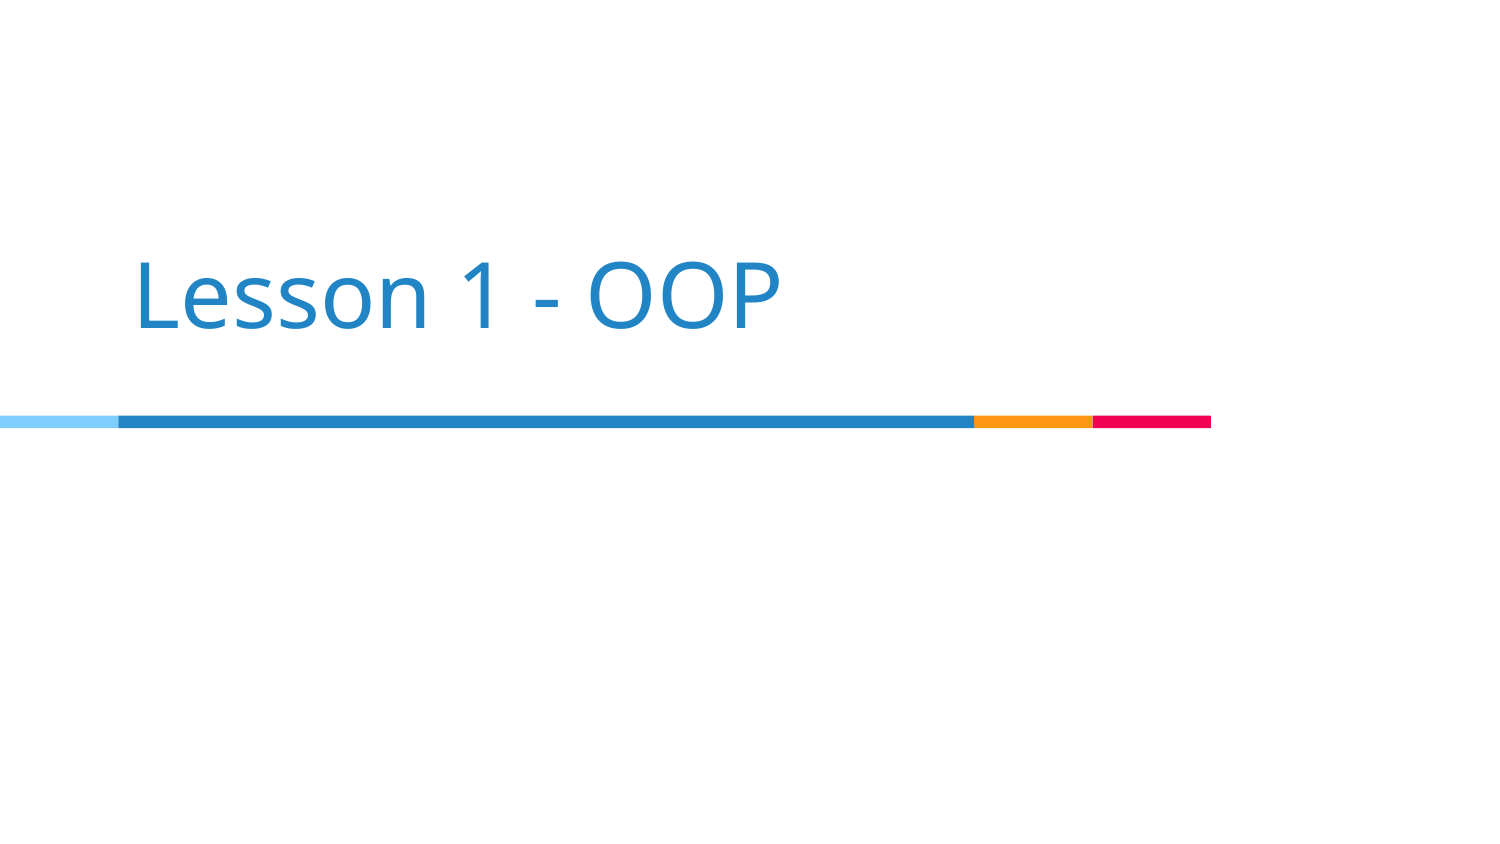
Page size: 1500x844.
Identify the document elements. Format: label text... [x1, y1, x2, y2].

title Lesson 1 - OOP [117, 222, 1223, 413]
